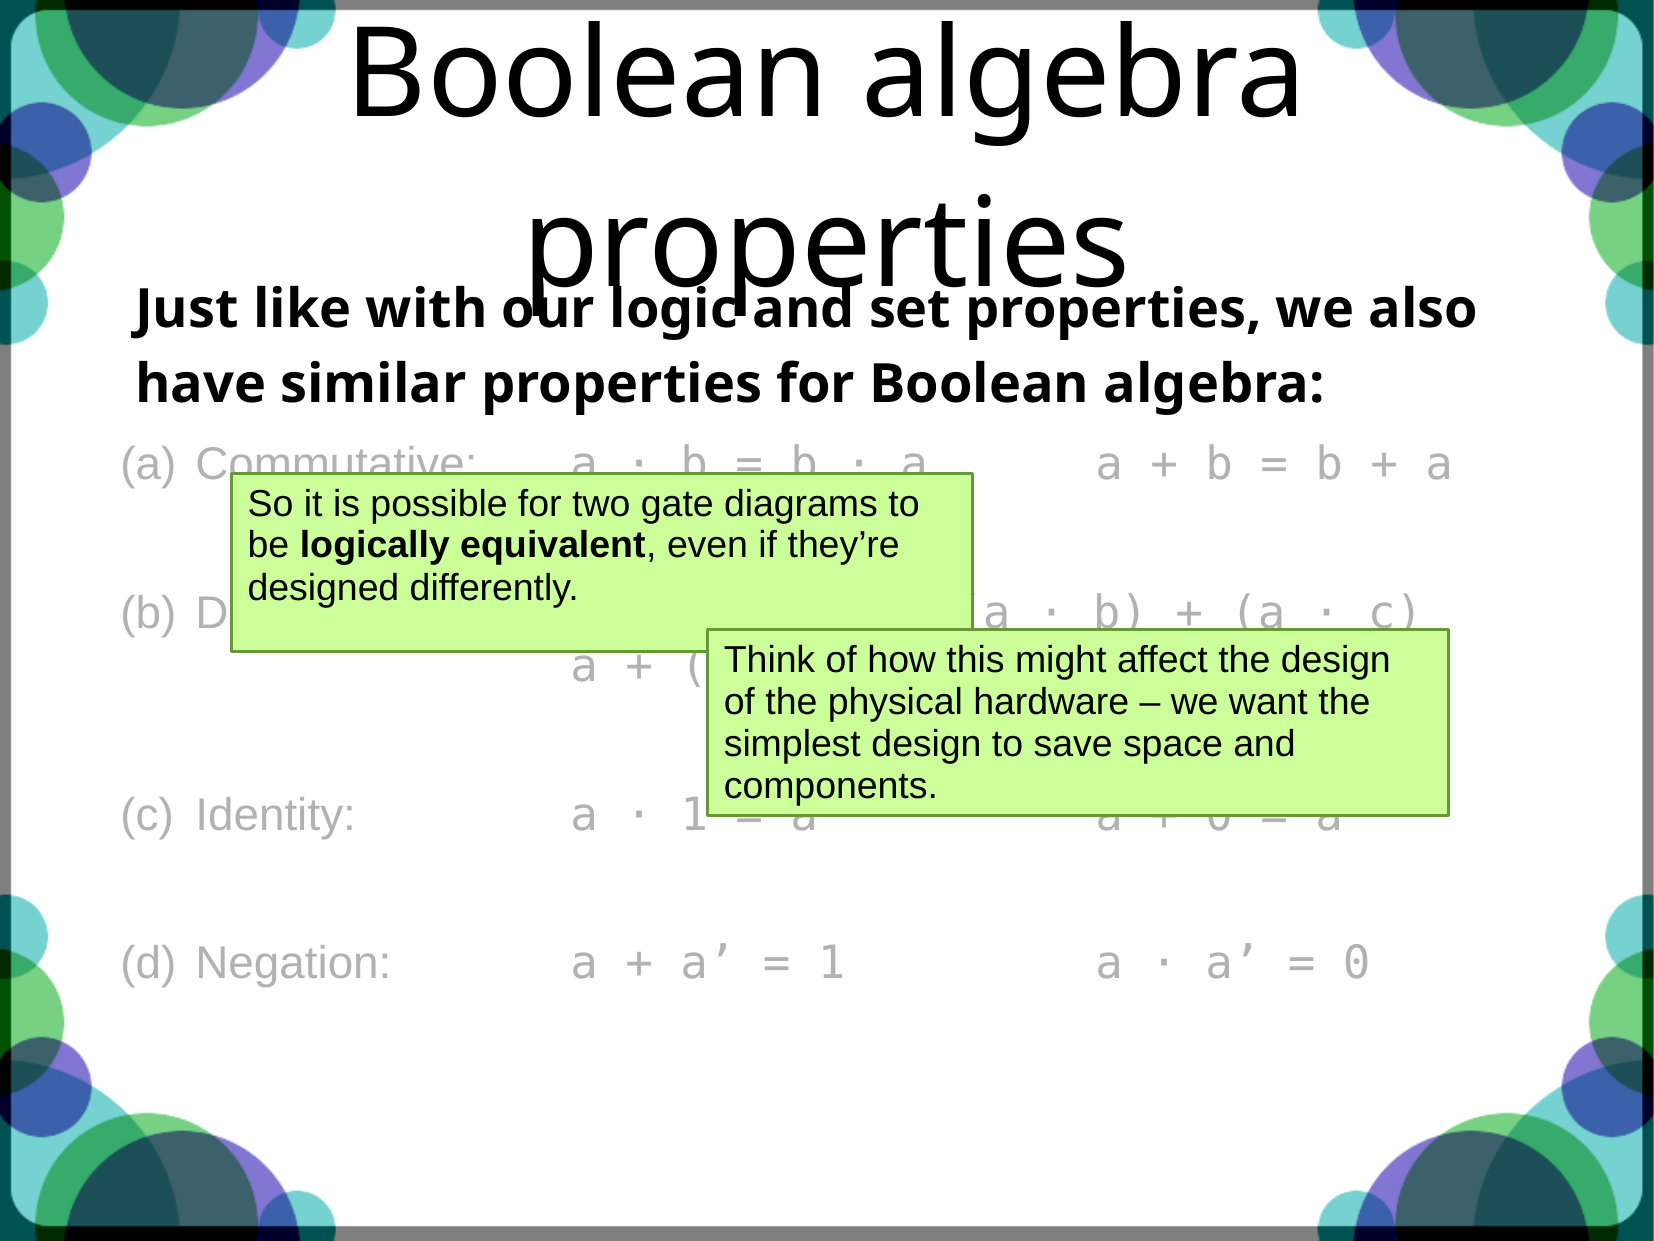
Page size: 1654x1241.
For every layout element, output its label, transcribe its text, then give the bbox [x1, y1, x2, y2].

text_box Think of how this might affect the design of the physical hardware – we want the simplest design to save space and components. [707, 629, 1449, 813]
picture [0, 0, 1654, 1241]
title Boolean algebra properties [82, 49, 1571, 257]
text_box Just like with our logic and set properties, we also have similar properties for Boolean algebra: [135, 270, 1531, 429]
text_box So it is possible for two gate diagrams to be logically equivalent, even if they’re designed differently. [231, 473, 973, 652]
text_box (a) Commutative: a · b = b · a a + b = b + a (b) Distributive: a · (b + c) = (a · b) + (a · c) a + (b · c) = (a + b) · (a + c) (c) Identity: a · 1 = a a + 0 = a (d) Negation: a + a’ = 1 a · a’ = 0 [105, 429, 1554, 1109]
